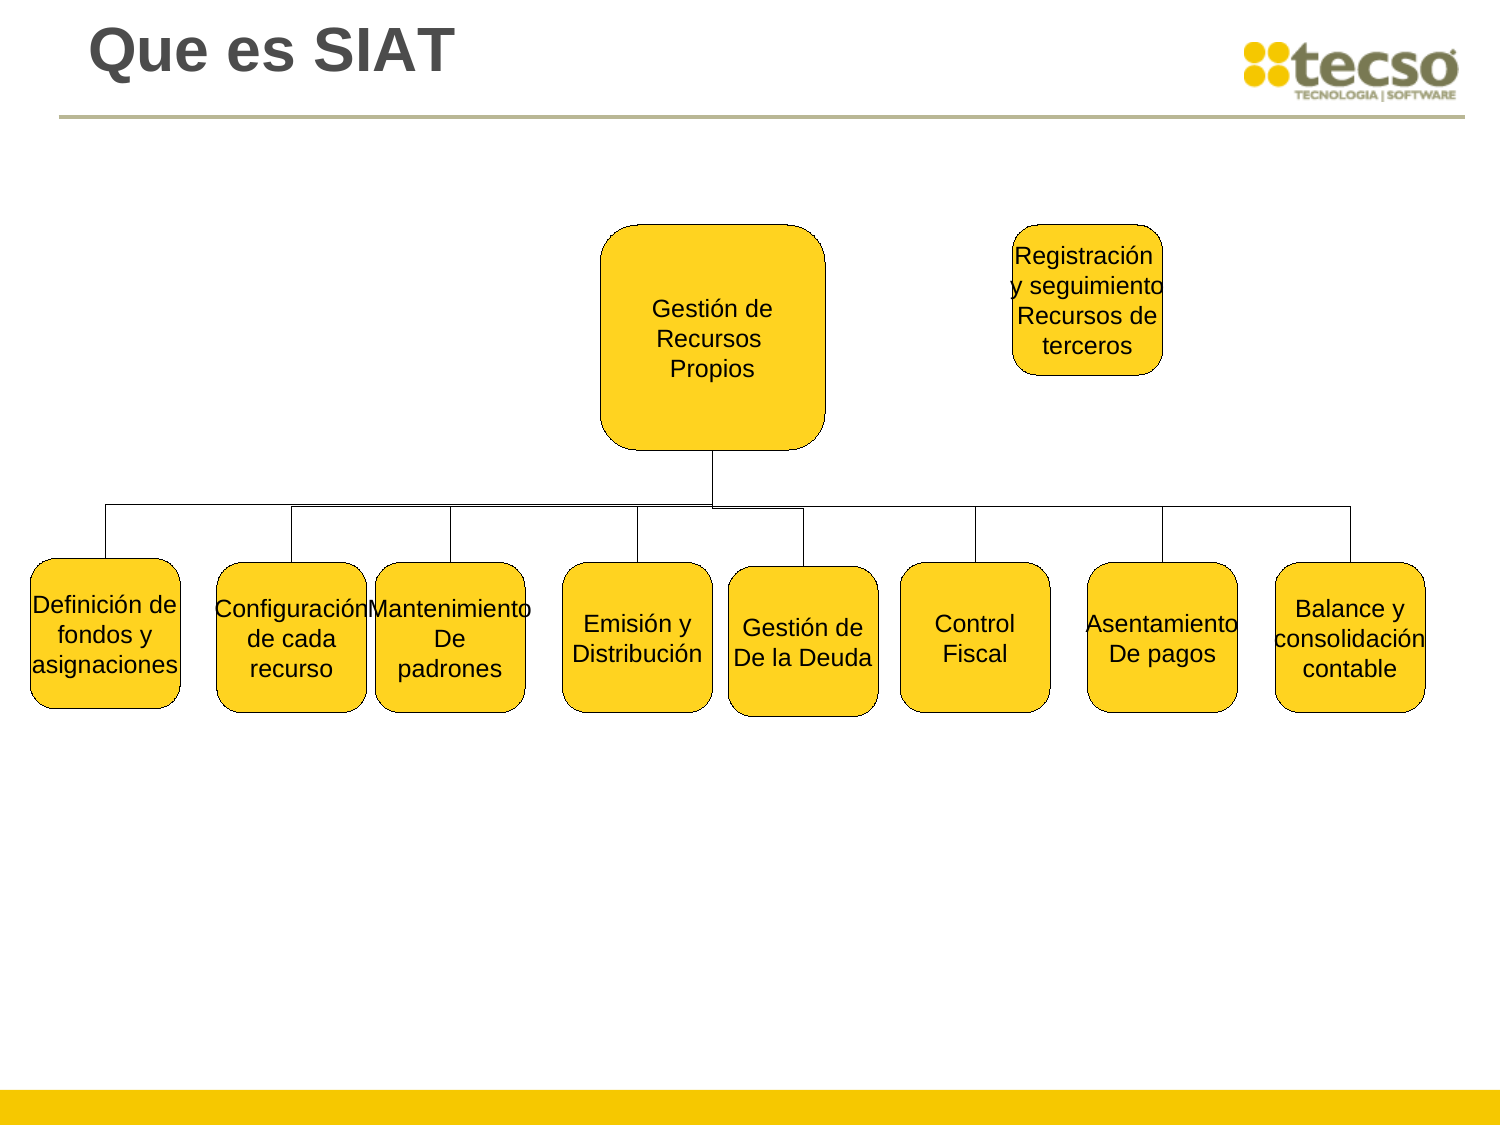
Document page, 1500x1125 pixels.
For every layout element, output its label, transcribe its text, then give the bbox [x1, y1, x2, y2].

title Que es SIAT [73, 6, 1238, 211]
picture [1244, 42, 1459, 102]
text_box Emisión y Distribución [562, 562, 713, 713]
text_box Asentamiento De pagos [1087, 562, 1238, 713]
text_box Definición de fondos y asignaciones [30, 558, 181, 709]
text_box Mantenimiento De padrones [375, 562, 526, 713]
text_box Registración y seguimiento Recursos de terceros [1012, 224, 1163, 376]
text_box Configuración de cada recurso [216, 562, 367, 713]
text_box Balance y consolidación contable [1275, 562, 1426, 713]
text_box Gestión de De la Deuda [728, 566, 879, 717]
text_box Gestión de Recursos Propios [600, 224, 826, 451]
text_box Control Fiscal [900, 562, 1051, 713]
